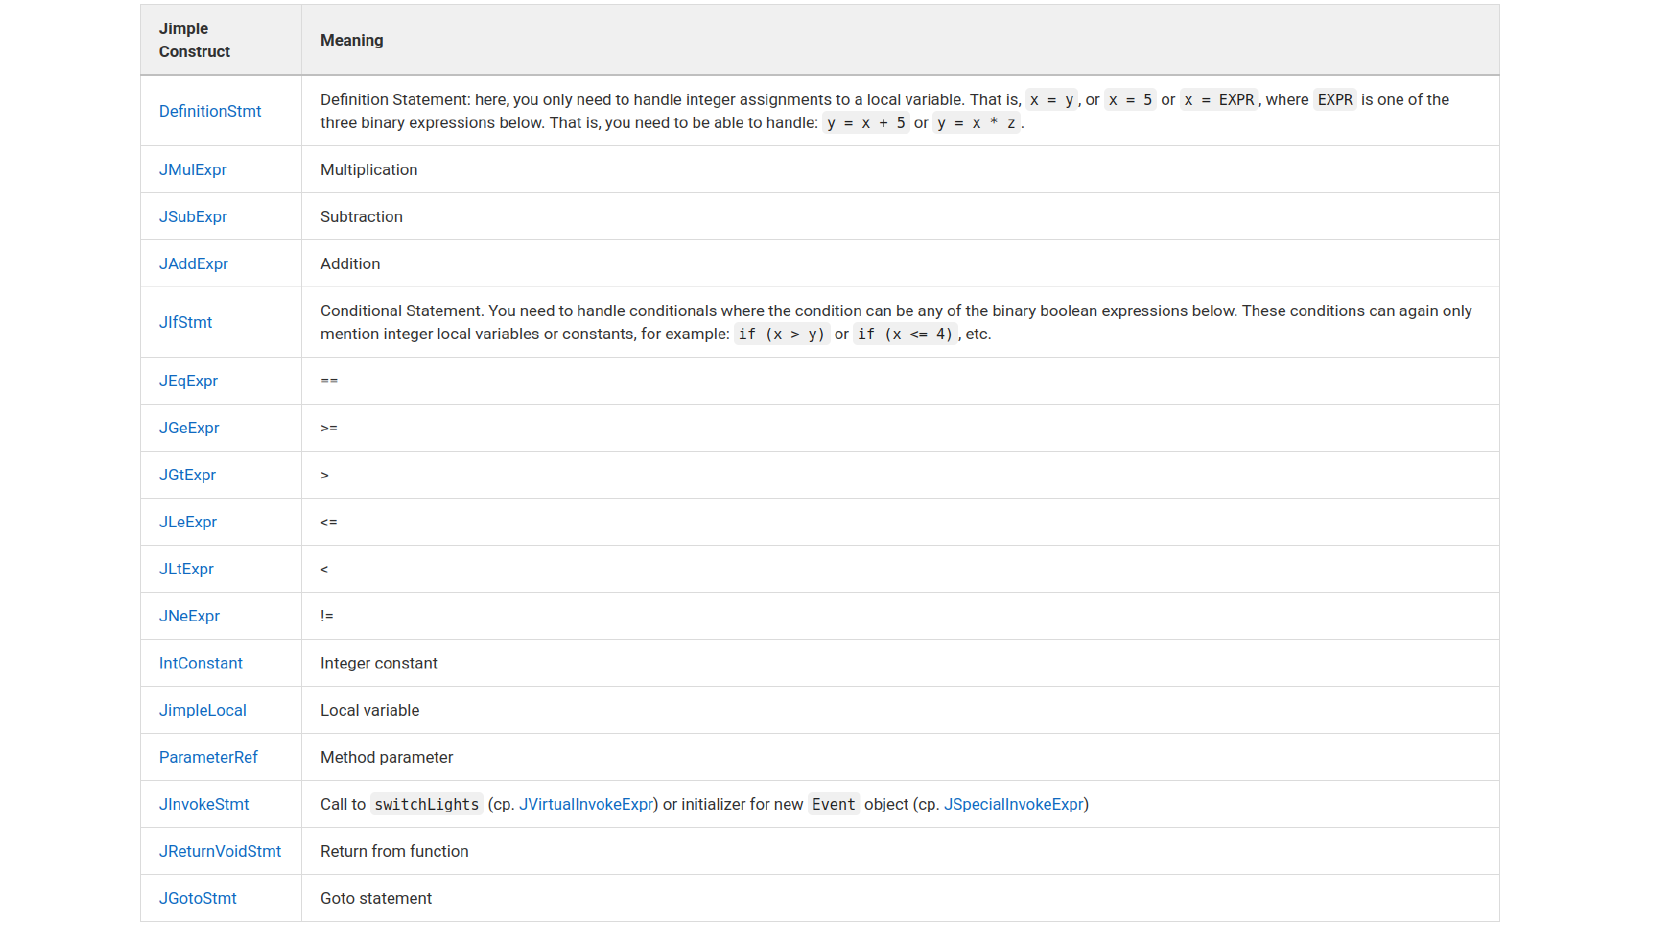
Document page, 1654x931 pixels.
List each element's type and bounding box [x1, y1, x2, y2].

picture [133, 0, 1517, 931]
